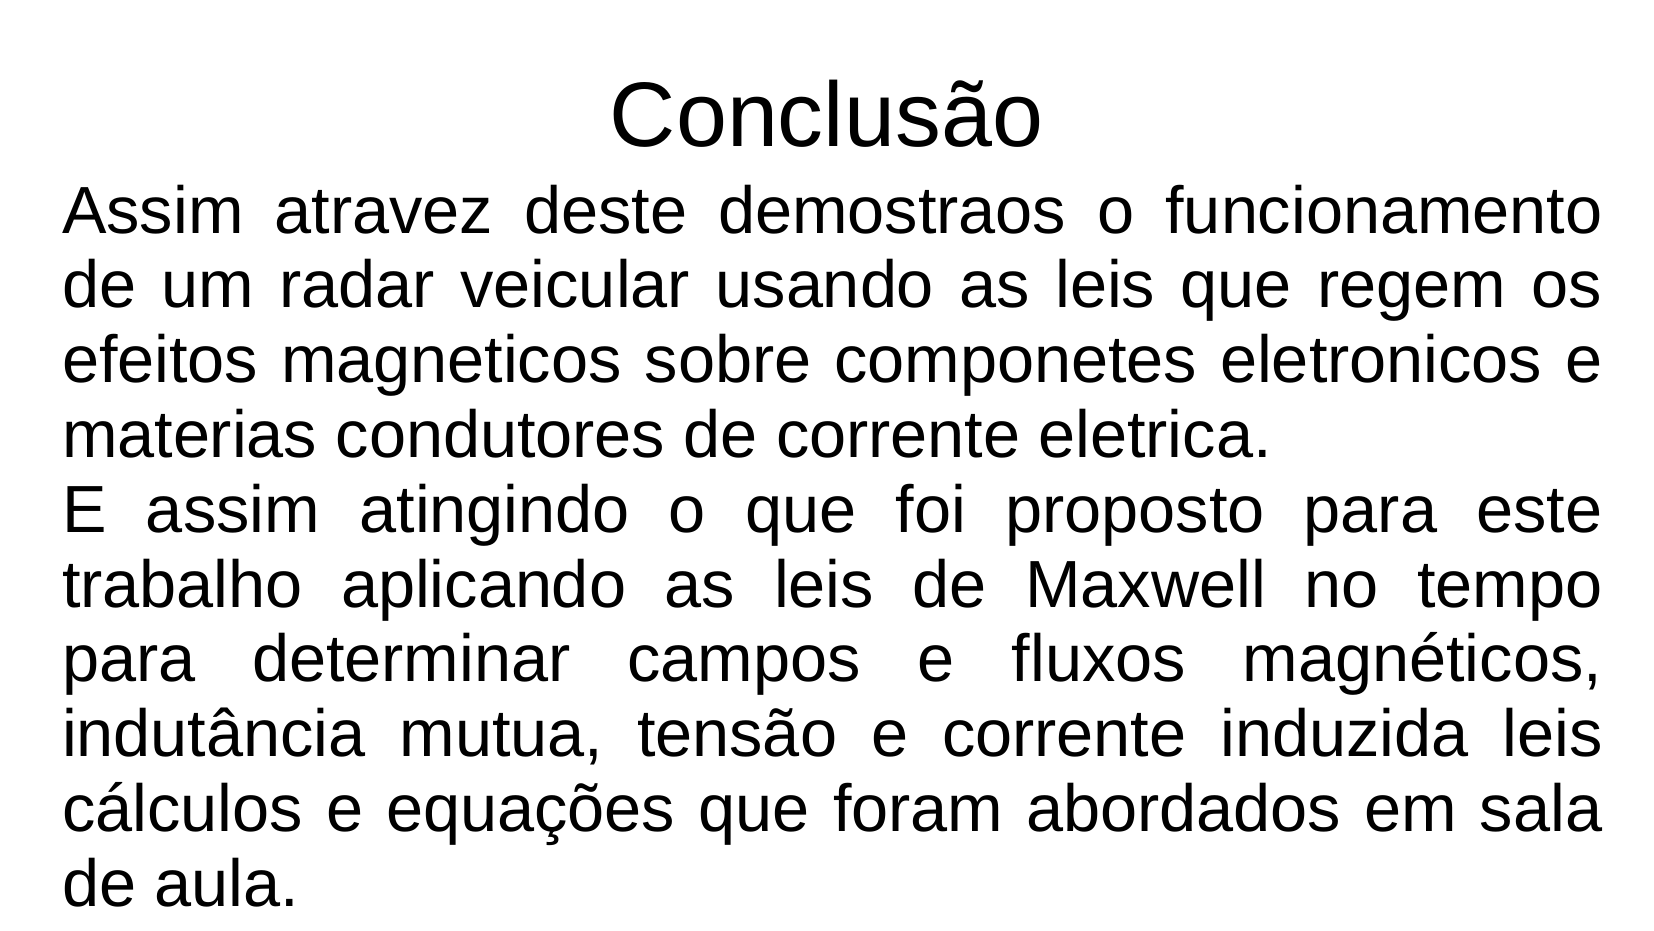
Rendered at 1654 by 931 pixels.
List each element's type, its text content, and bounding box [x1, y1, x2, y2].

text_box Assim atravez deste demostraos o funcionamento de um radar veicular usando as leis que regem os efeitos magneticos sobre componetes eletronicos e materias condutores de corrente eletrica. E assim atingindo o que foi proposto para este trabalho aplicando as leis de Maxwell no tempo para determinar campos e fluxos magnéticos, indutância mutua, tensão e corrente induzida leis cálculos e equações que foram abordados em sala de aula. [47, 165, 1619, 928]
title Conclusão [82, 12, 1571, 165]
